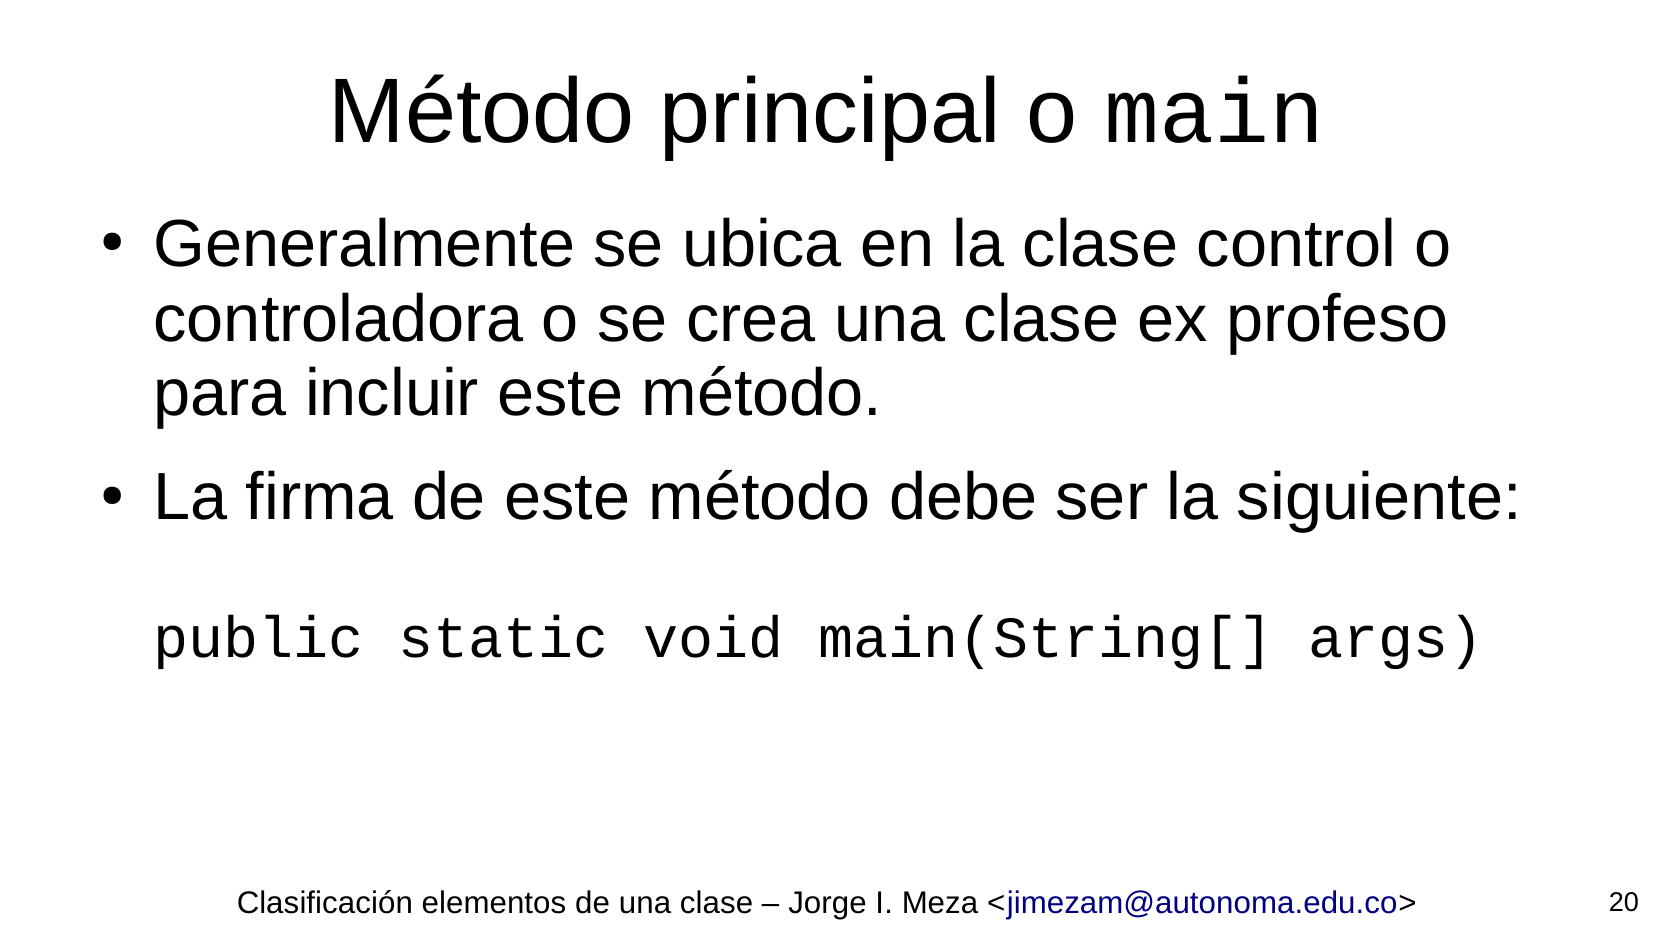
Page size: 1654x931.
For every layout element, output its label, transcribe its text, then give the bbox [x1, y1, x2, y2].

list Generalmente se ubica en la clase control o controladora o se crea una clase ex profeso para incluir este método. La firma de este método debe ser la siguiente: public static void main(String[] args) [82, 205, 1571, 867]
title Método principal o main [82, 37, 1571, 193]
